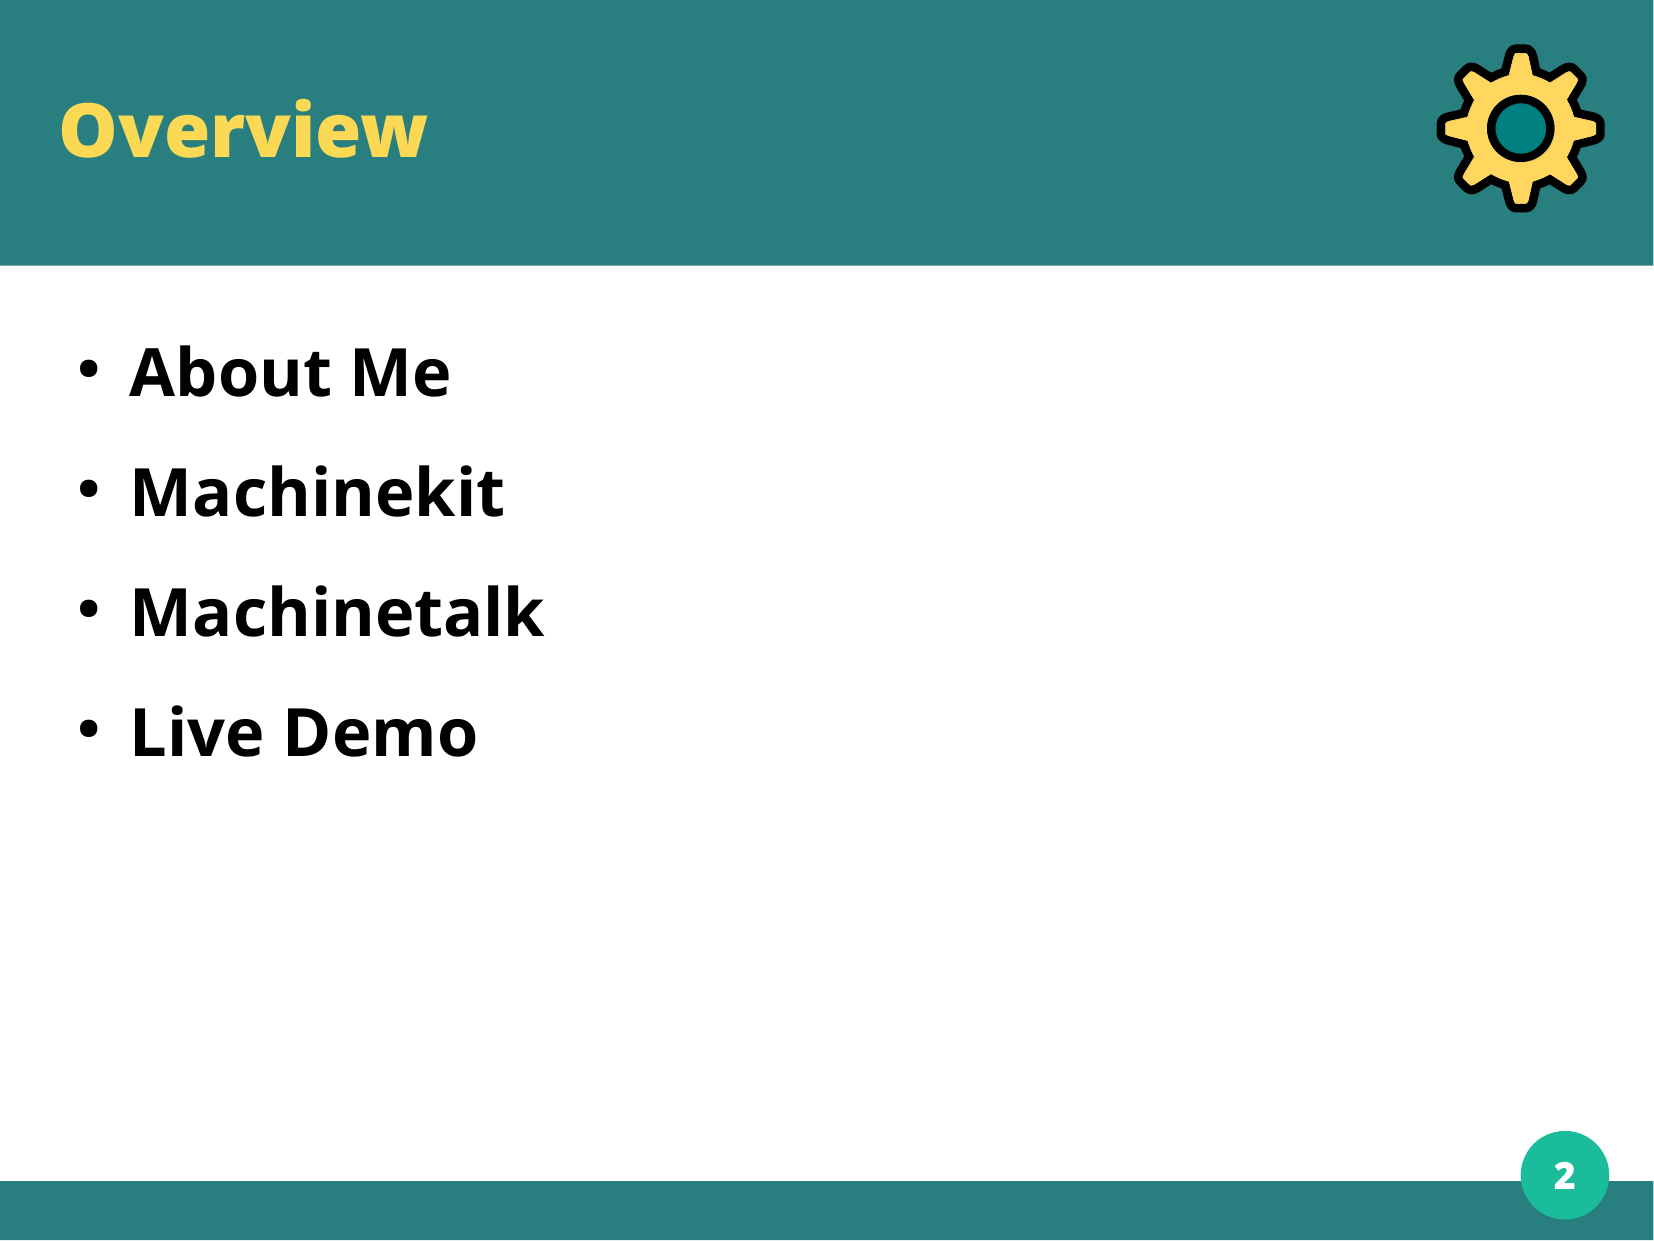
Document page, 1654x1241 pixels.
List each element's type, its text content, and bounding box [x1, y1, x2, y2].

title Overview [59, 49, 1595, 207]
list About Me Machinekit Machinetalk Live Demo [59, 324, 1595, 1152]
